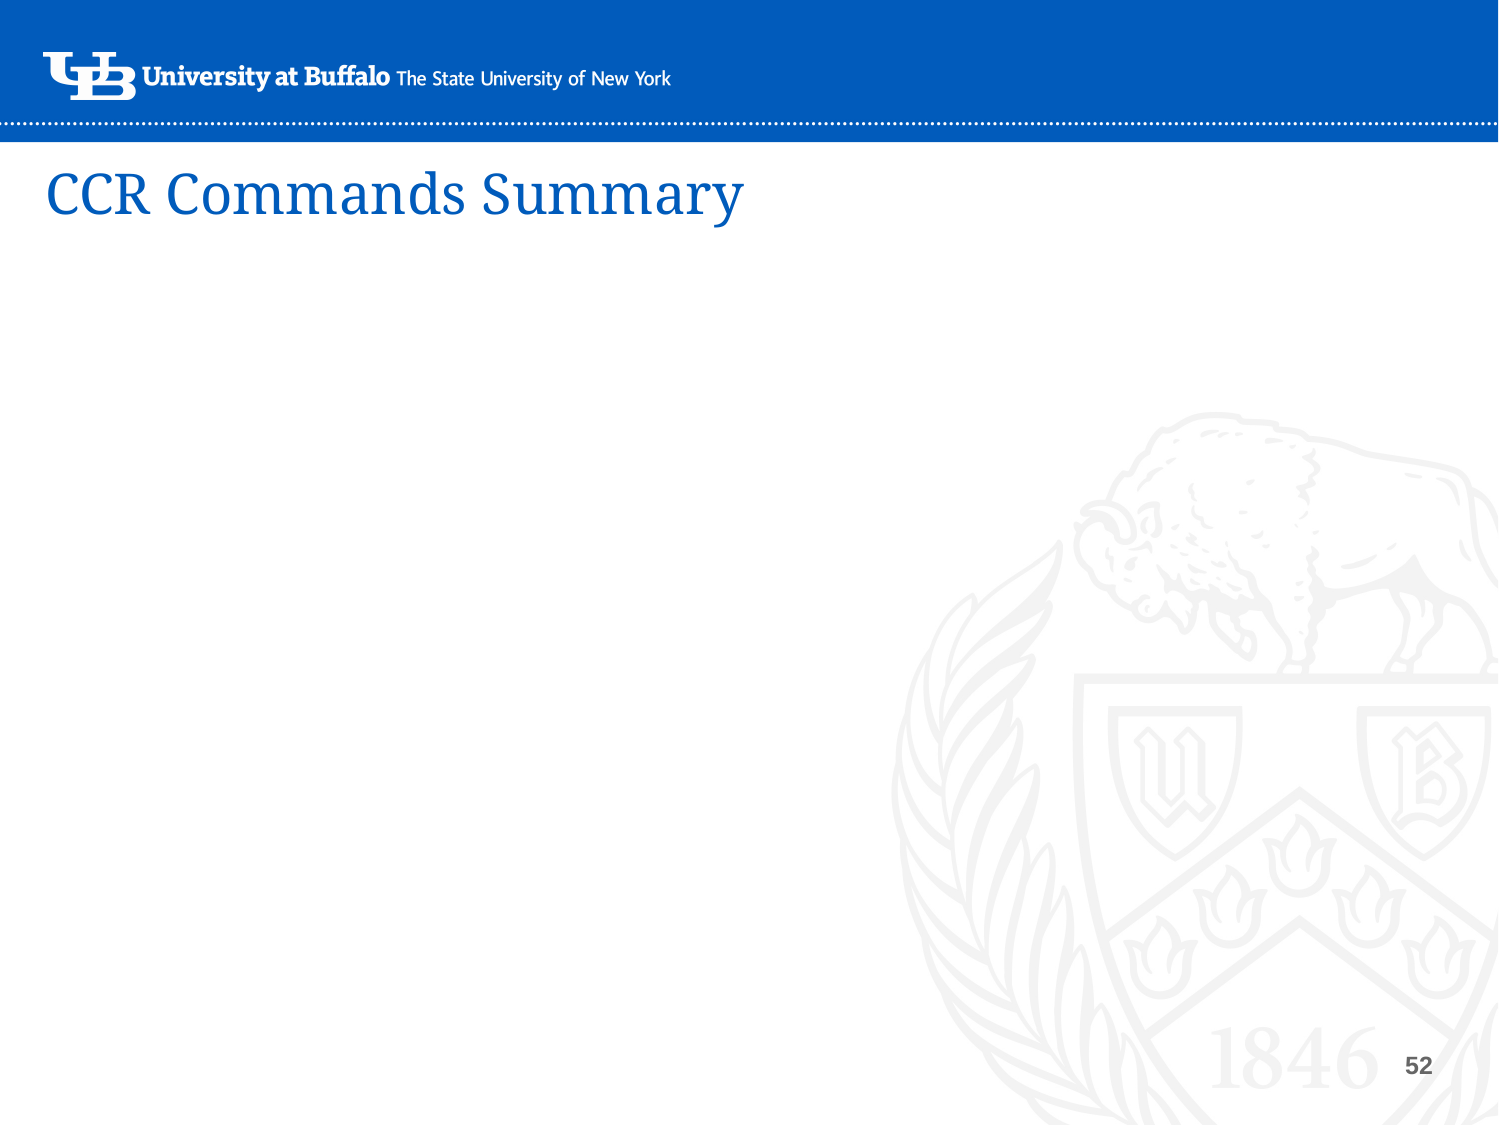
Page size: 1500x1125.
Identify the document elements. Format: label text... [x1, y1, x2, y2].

picture [0, 0, 1499, 1125]
text_box [30, 980, 1426, 1086]
title CCR Commands Summary [30, 153, 841, 233]
